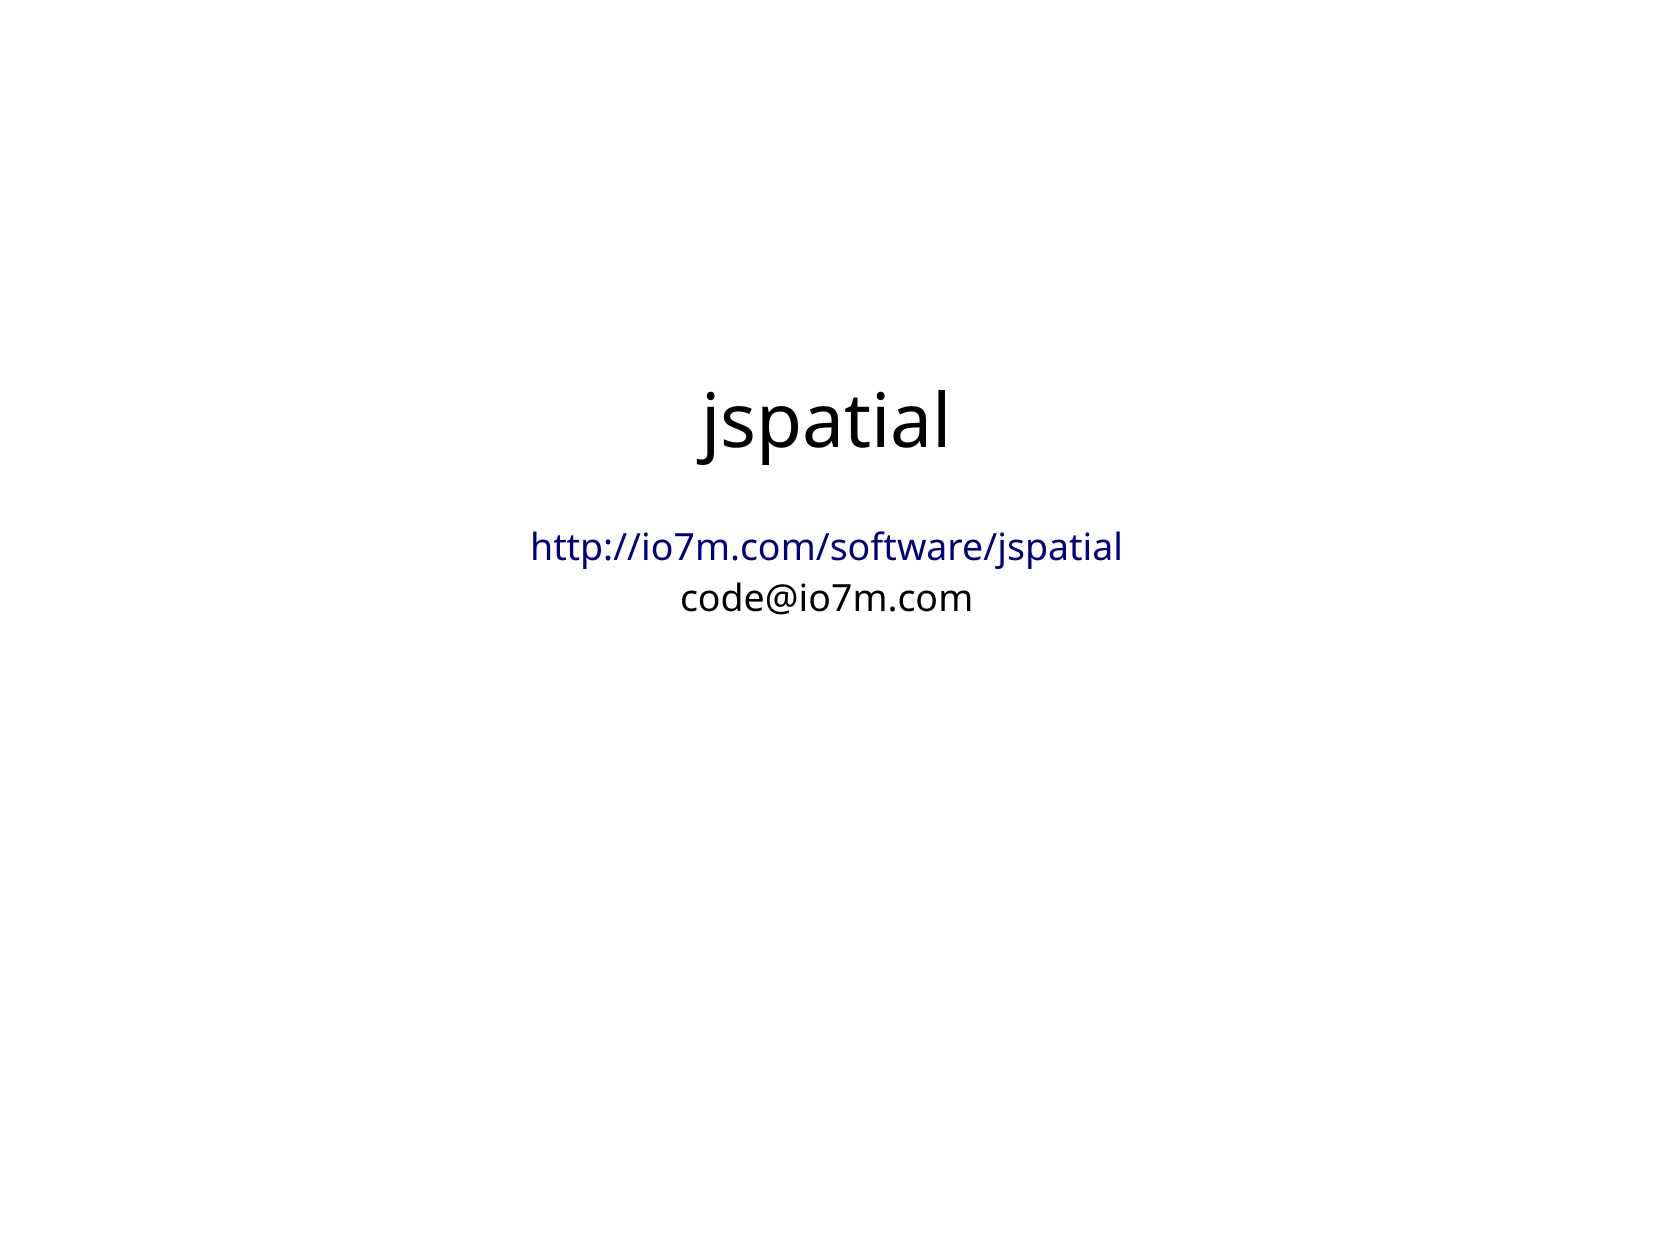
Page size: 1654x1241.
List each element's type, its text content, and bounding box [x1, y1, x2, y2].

subtitle jspatial http://io7m.com/software/jspatial code@io7m.com [82, 49, 1571, 1010]
